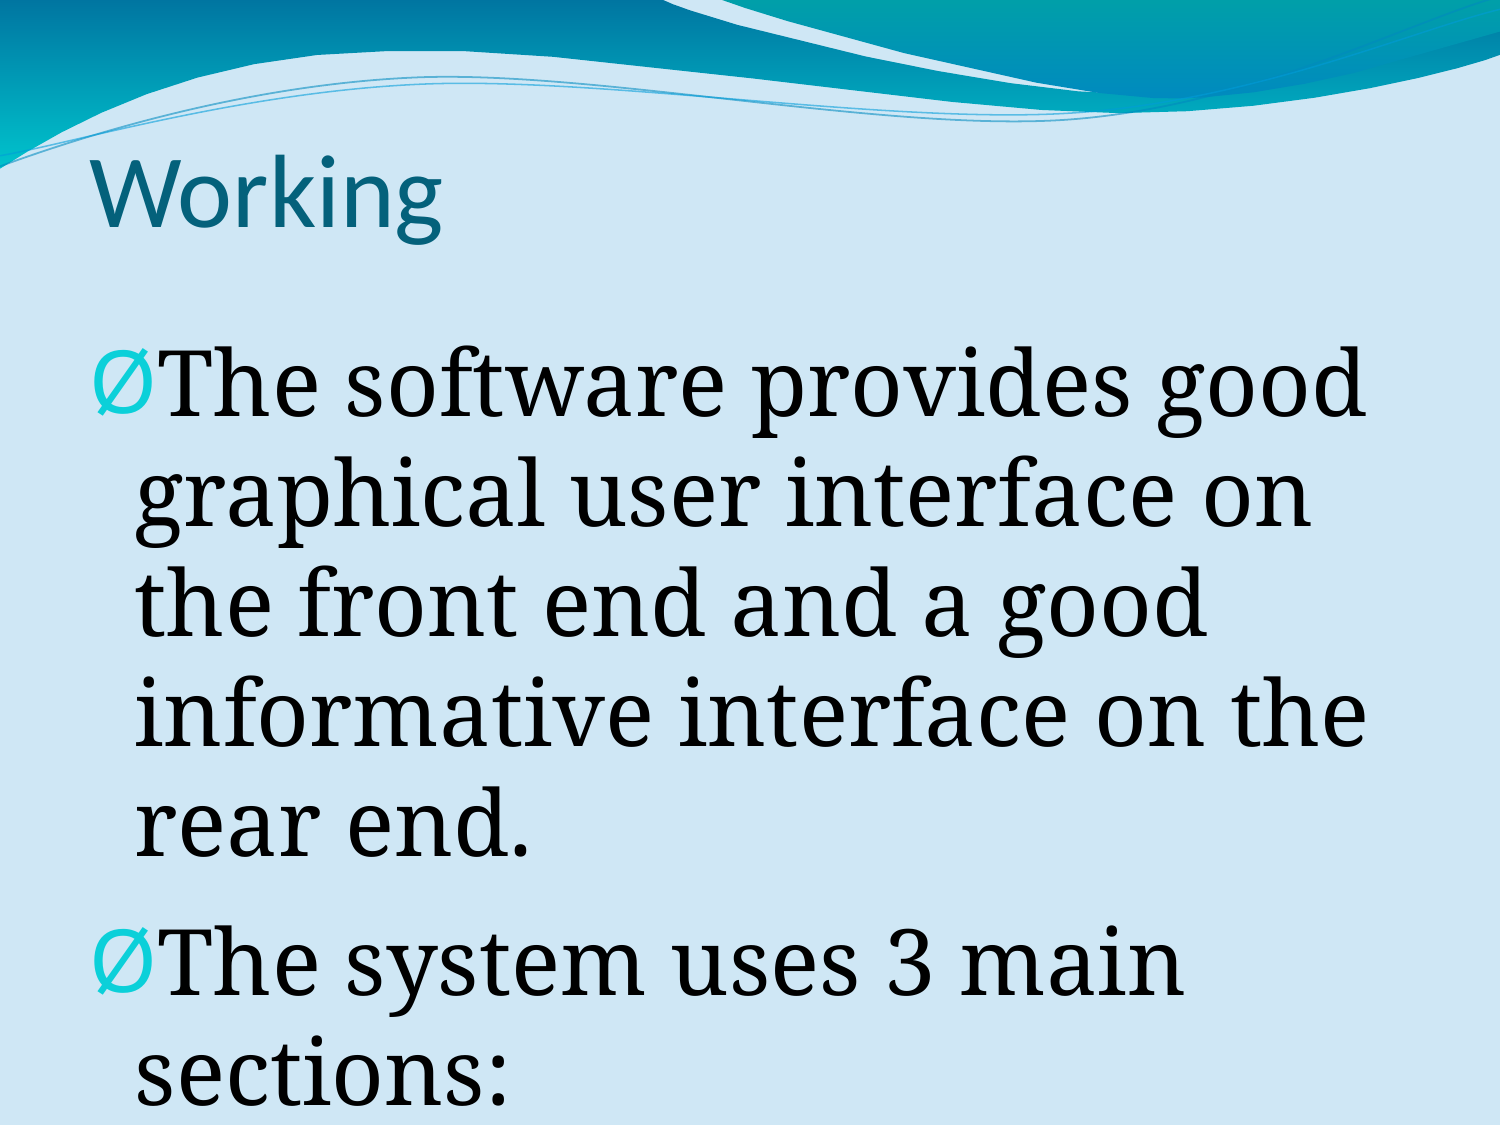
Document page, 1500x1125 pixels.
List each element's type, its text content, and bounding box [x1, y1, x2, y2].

list The software provides good graphical user interface on the front end and a good informative interface on the rear end. The system uses 3 main sections: Set Alarm section: This section further consists of three parts Hours The user needs to first set the hour. Minutes The user then needs to set the minutes. AM/PM After setting the hours and minutes, the user should set the AM/PM. [75, 317, 1425, 1038]
title Working [75, 115, 1425, 303]
